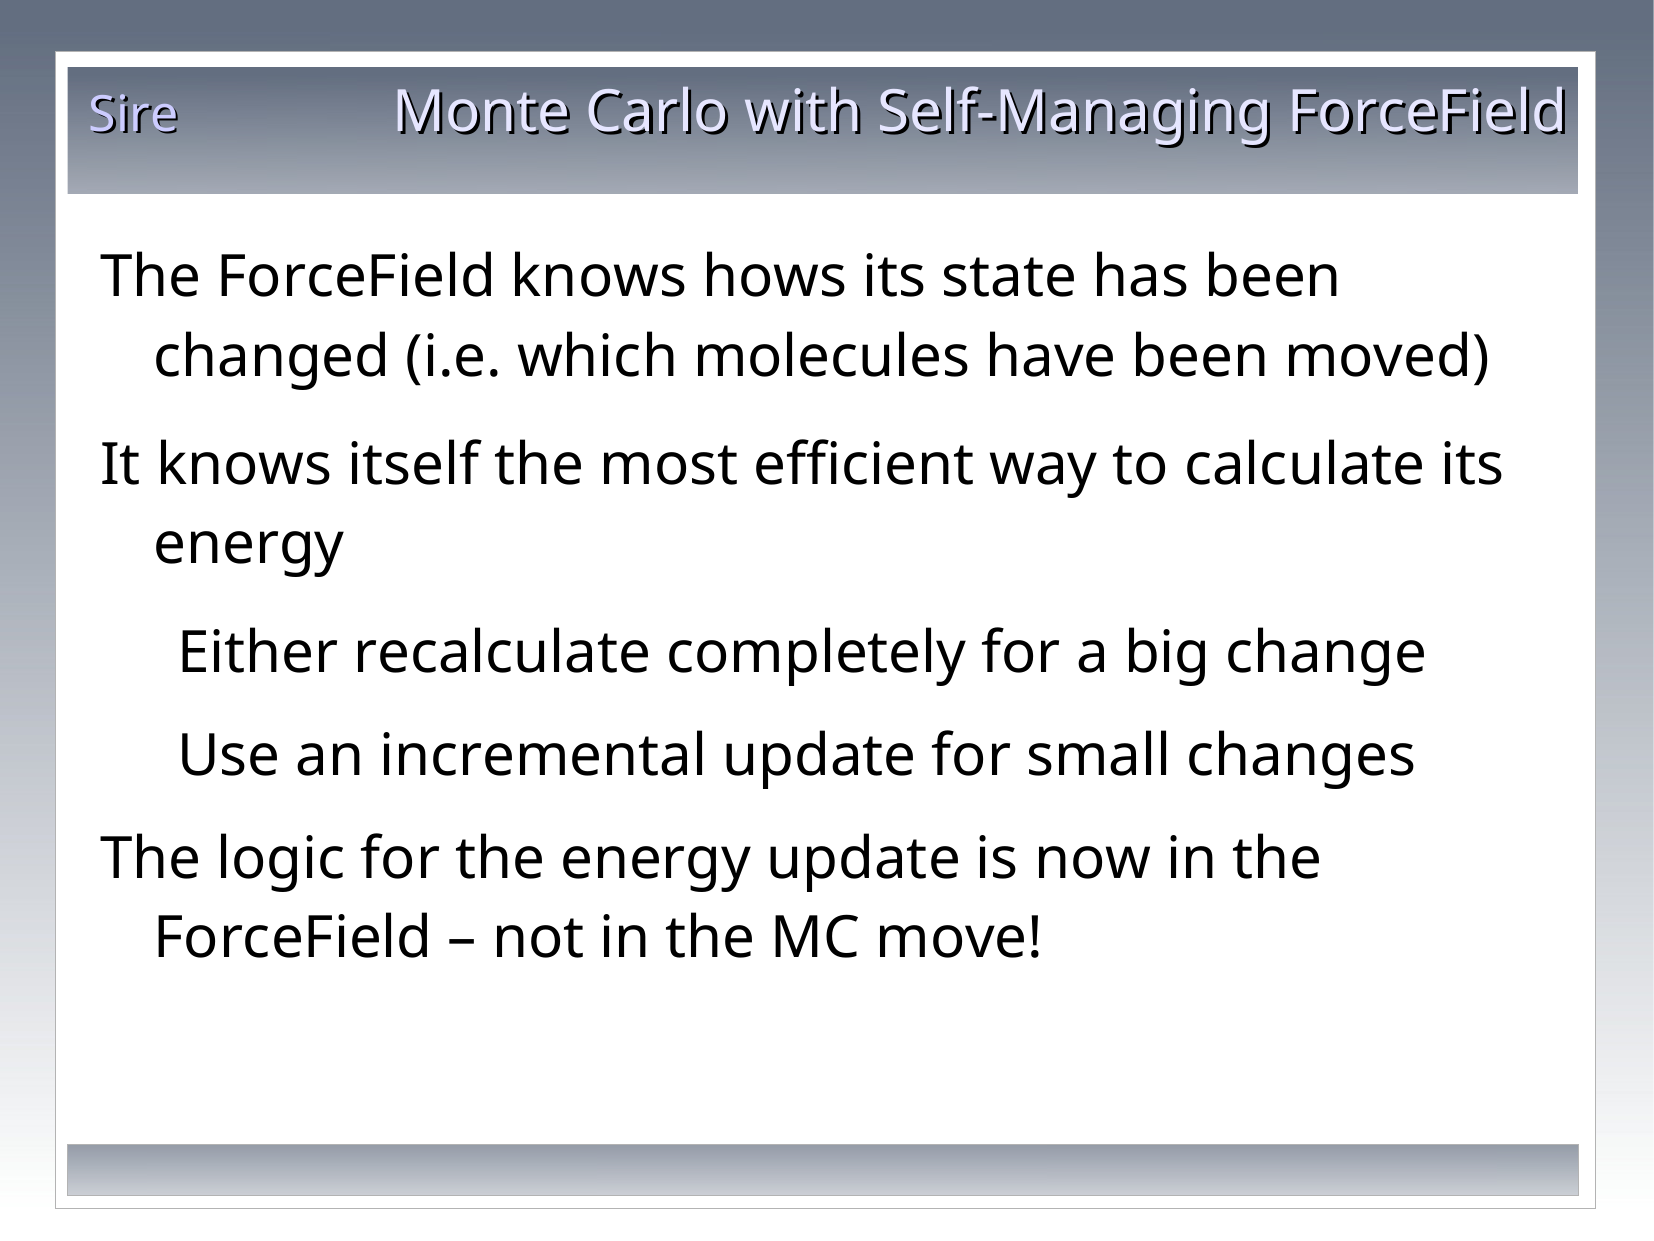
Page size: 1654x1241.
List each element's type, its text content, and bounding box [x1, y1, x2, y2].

title Monte Carlo with Self-Managing ForceField [299, 68, 1567, 196]
picture [0, 0, 1654, 1241]
list The ForceField knows hows its state has been changed (i.e. which molecules have been moved) It knows itself the most efficient way to calculate its energy Either recalculate completely for a big change Use an incremental update for small changes The logic for the energy update is now in the ForceField – not in the MC move! [82, 234, 1571, 1119]
